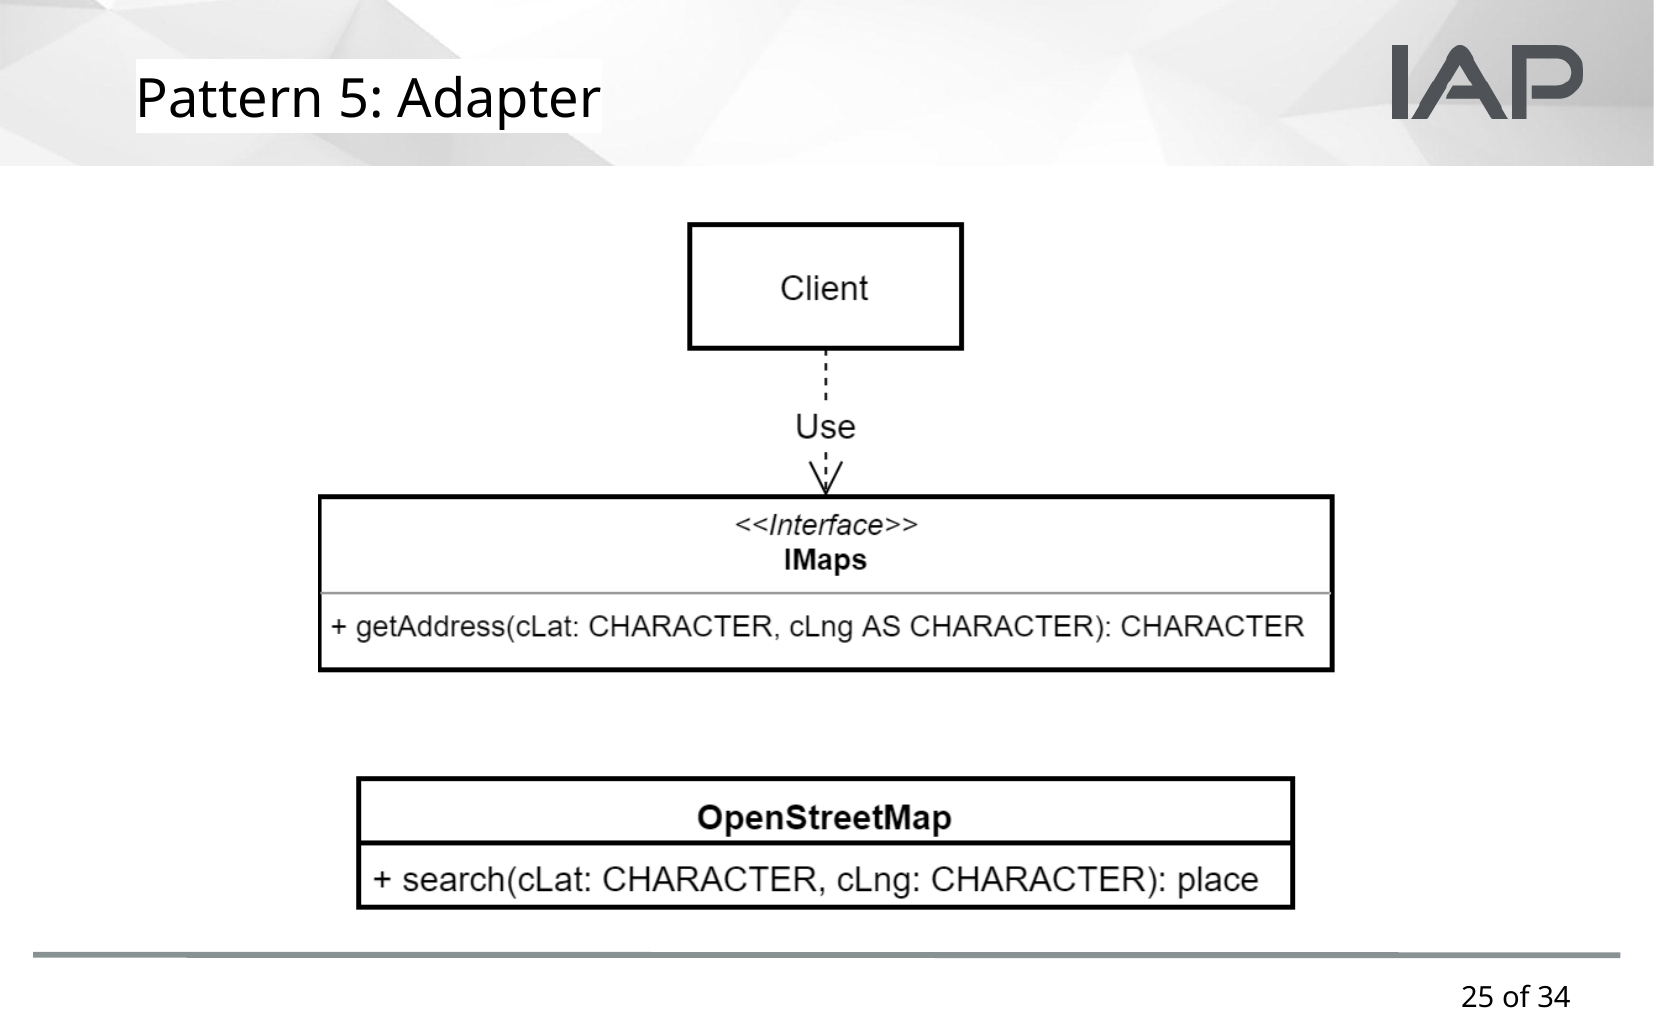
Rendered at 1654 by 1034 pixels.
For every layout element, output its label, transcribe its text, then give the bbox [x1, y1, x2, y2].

picture [0, 0, 1654, 166]
title Pattern 5: Adapter [135, 41, 1264, 152]
picture [318, 221, 1336, 916]
